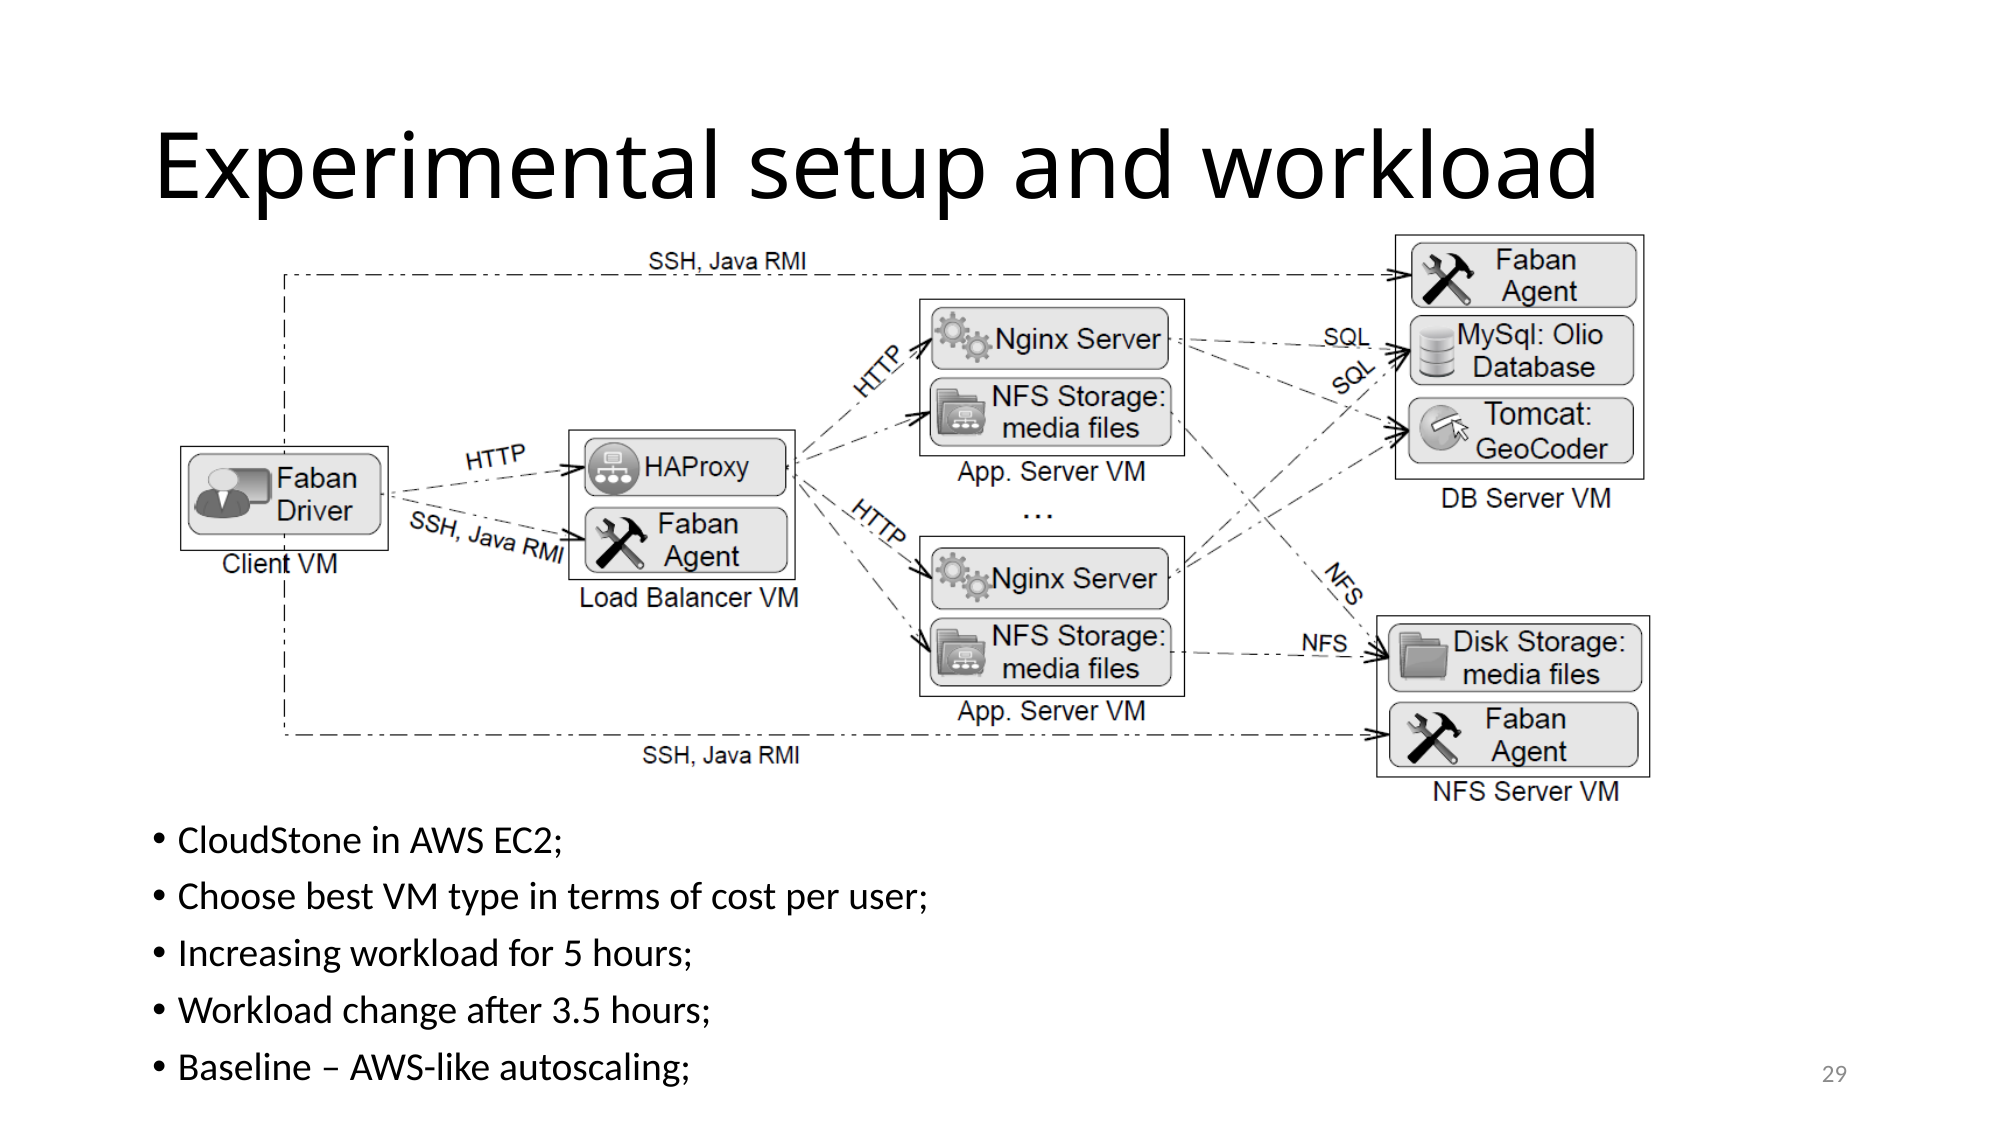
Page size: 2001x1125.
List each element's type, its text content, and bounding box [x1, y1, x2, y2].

picture [172, 224, 1662, 815]
title Experimental setup and workload [137, 59, 1863, 278]
slide_number <number> [1412, 1042, 1863, 1103]
list CloudStone in AWS EC2; Choose best VM type in terms of cost per user; Increasing workload for 5 hours; Workload change after 3.5 hours; Baseline – AWS-like autoscaling; [137, 811, 1863, 1098]
